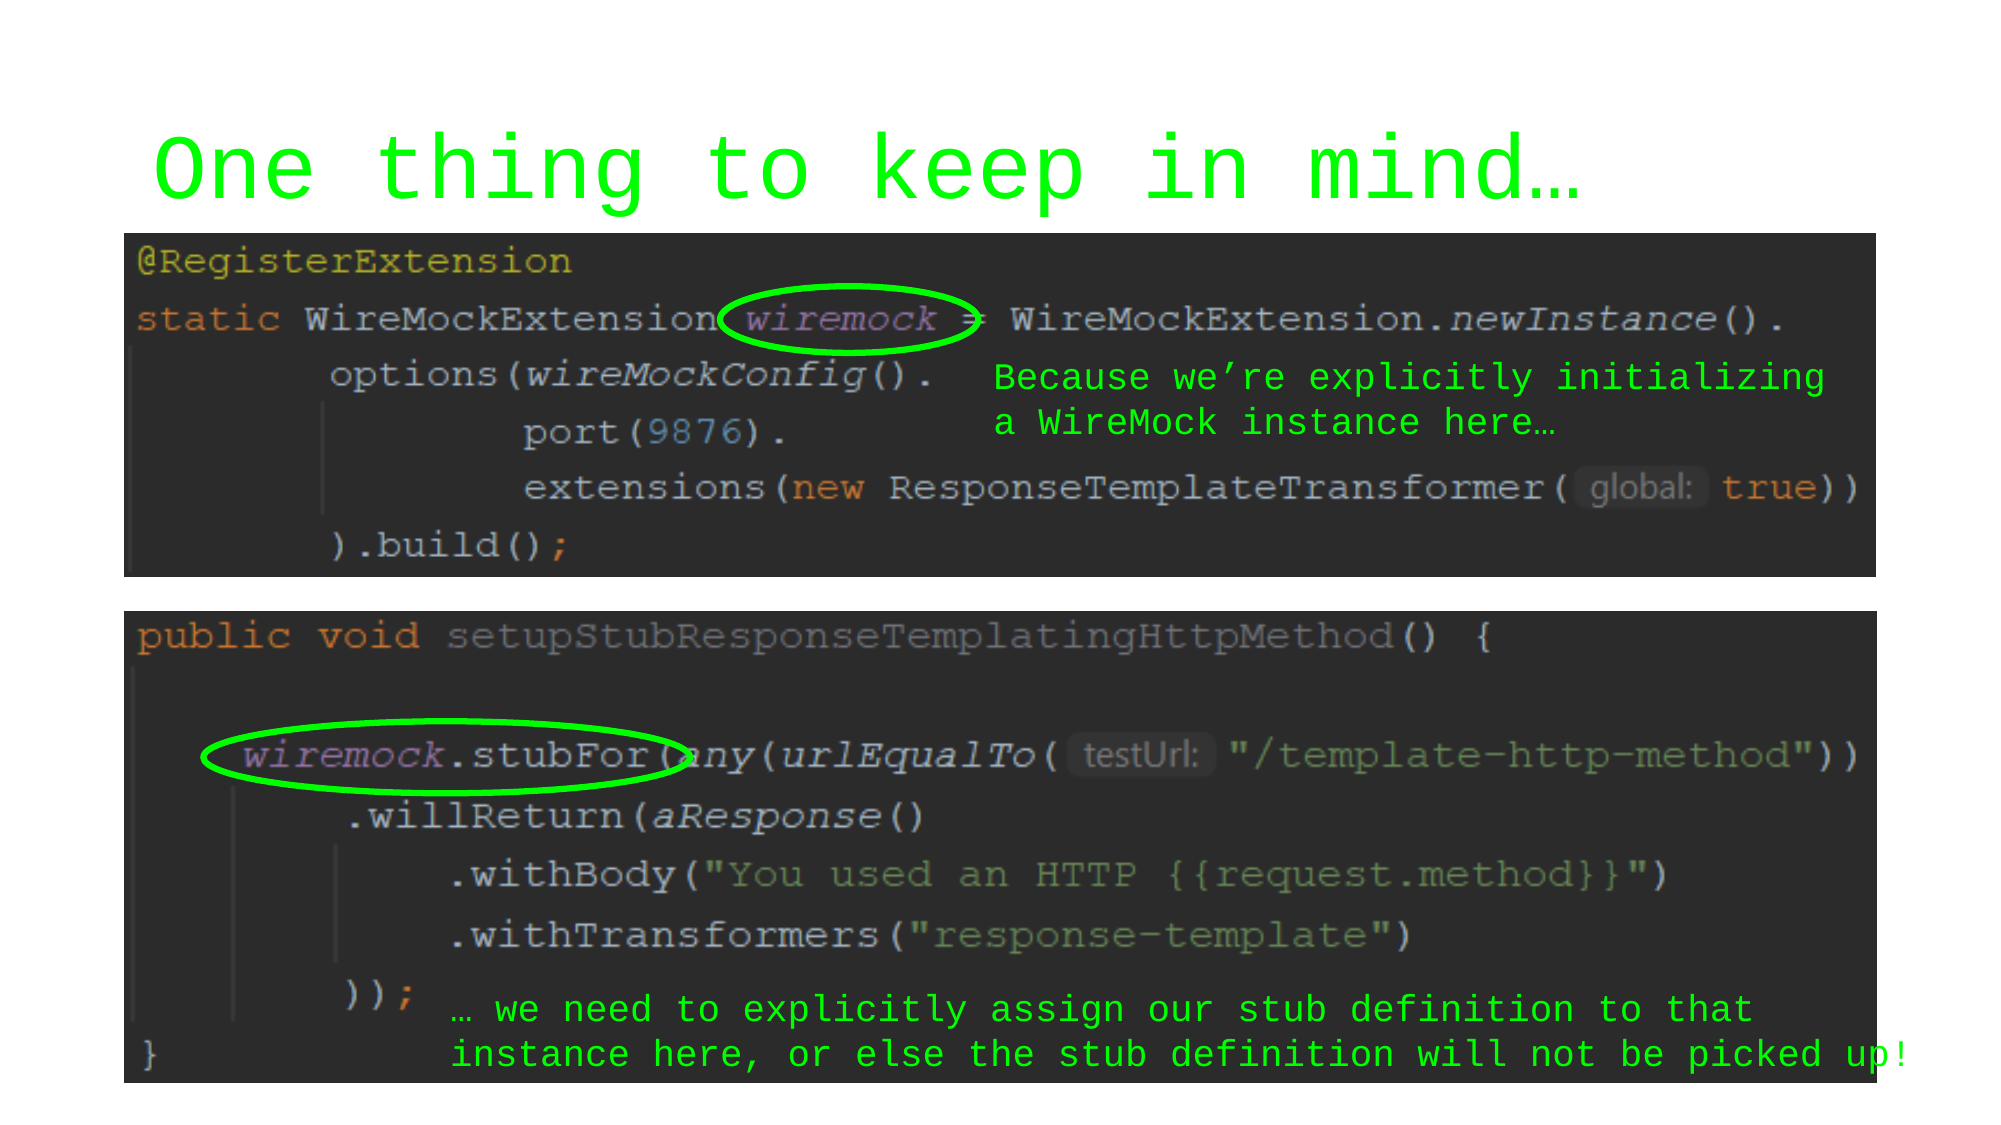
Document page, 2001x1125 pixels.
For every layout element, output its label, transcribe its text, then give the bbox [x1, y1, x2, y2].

title One thing to keep in mind… [137, 59, 1951, 278]
picture [124, 611, 1877, 1083]
picture [124, 233, 1876, 577]
text_box … we need to explicitly assign our stub definition to that instance here, or else the stub definition will not be picked up! [435, 976, 1967, 1083]
text_box Because we’re explicitly initializing a WireMock instance here… [978, 344, 1861, 451]
